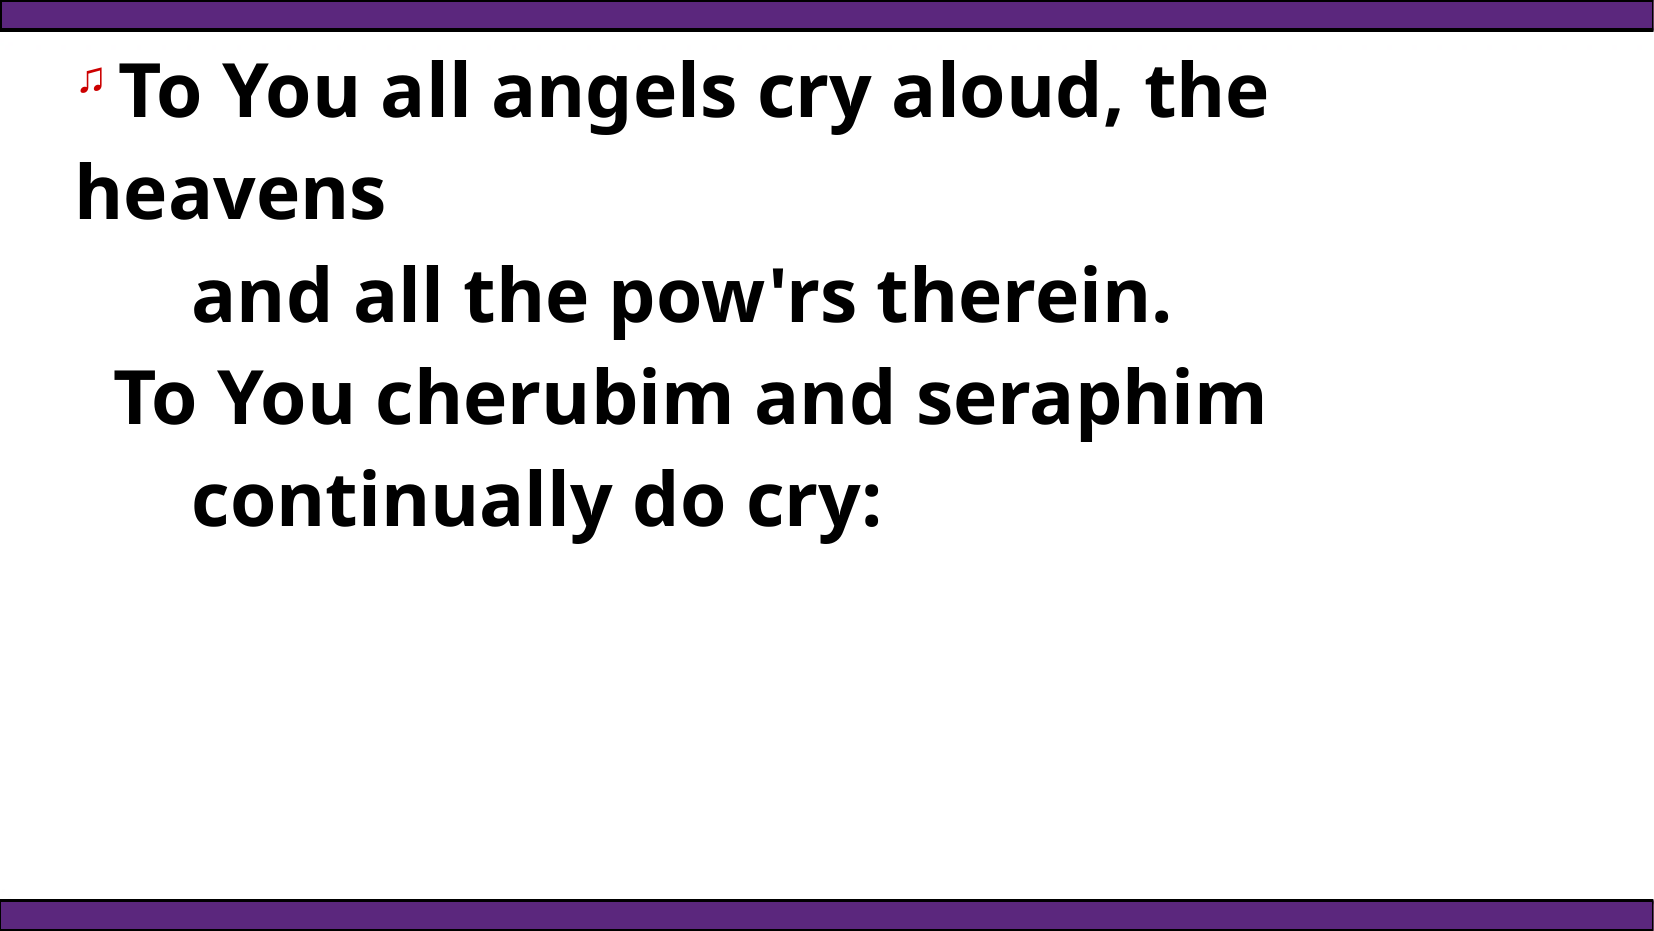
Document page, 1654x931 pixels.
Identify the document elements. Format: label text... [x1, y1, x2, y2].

text_box ♫ To You all angels cry aloud, the heavens and all the pow'rs therein. To You cherubim and seraphim continually do cry: [60, 30, 1577, 445]
text_box [0, 900, 1654, 931]
picture [0, 31, 1654, 900]
text_box [0, 0, 1654, 31]
